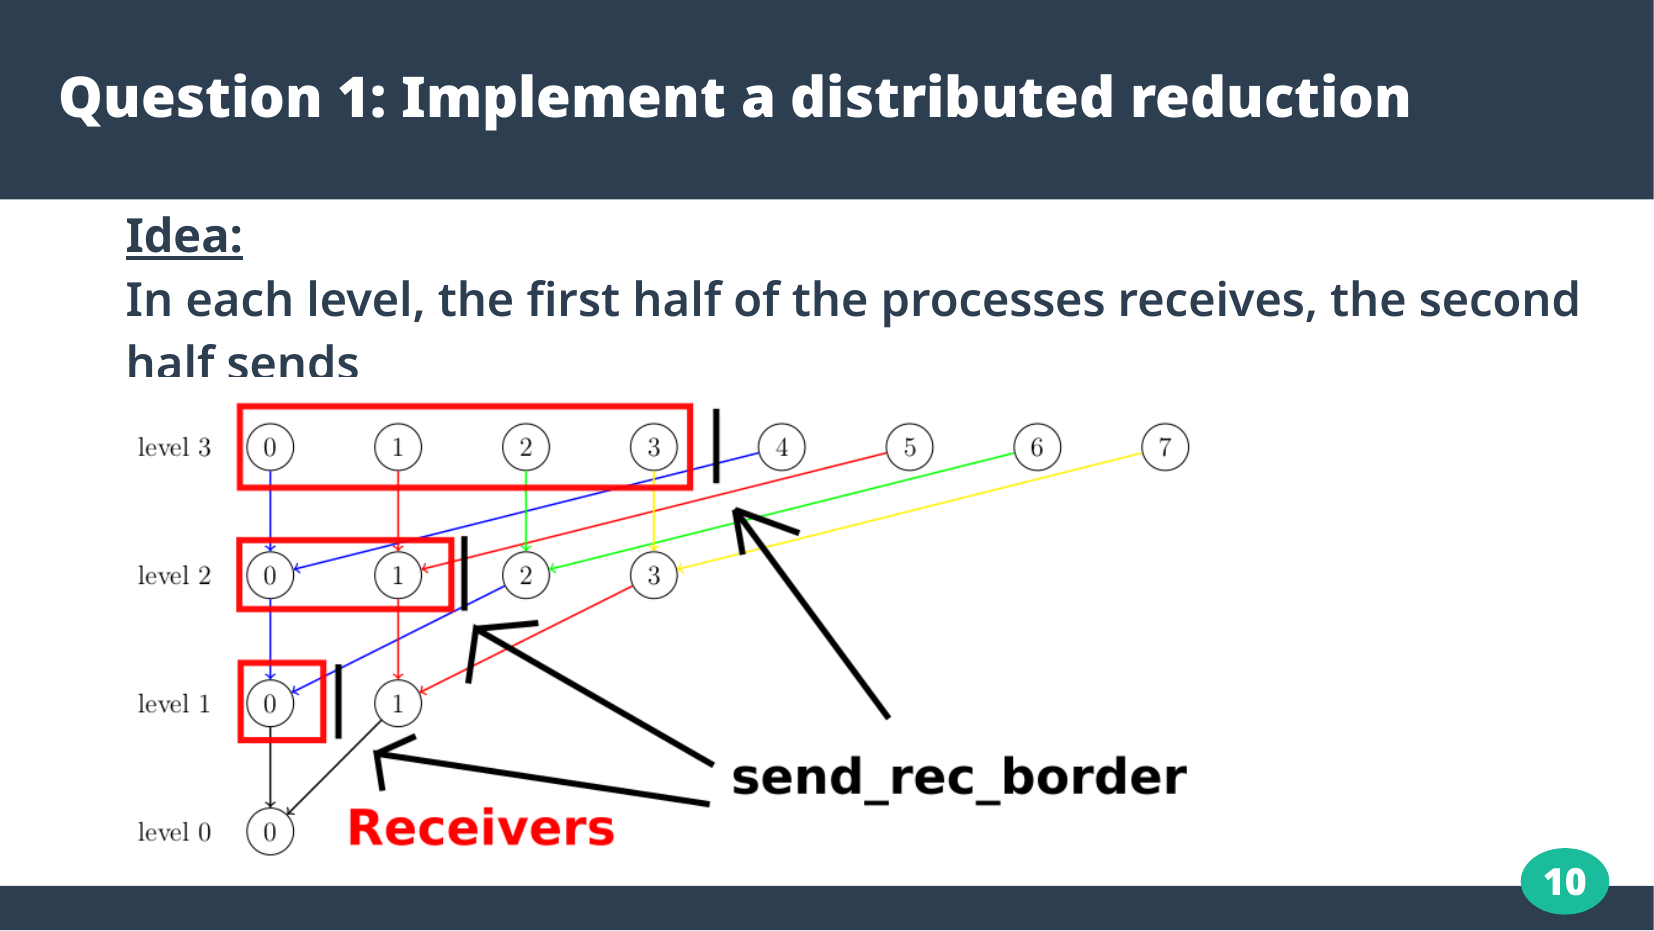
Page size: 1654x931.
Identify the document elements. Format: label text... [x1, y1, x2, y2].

list Idea: In each level, the first half of the processes receives, the second half sends [59, 202, 1595, 396]
picture [112, 377, 1230, 863]
title Question 1: Implement a distributed reduction [59, 37, 1595, 155]
